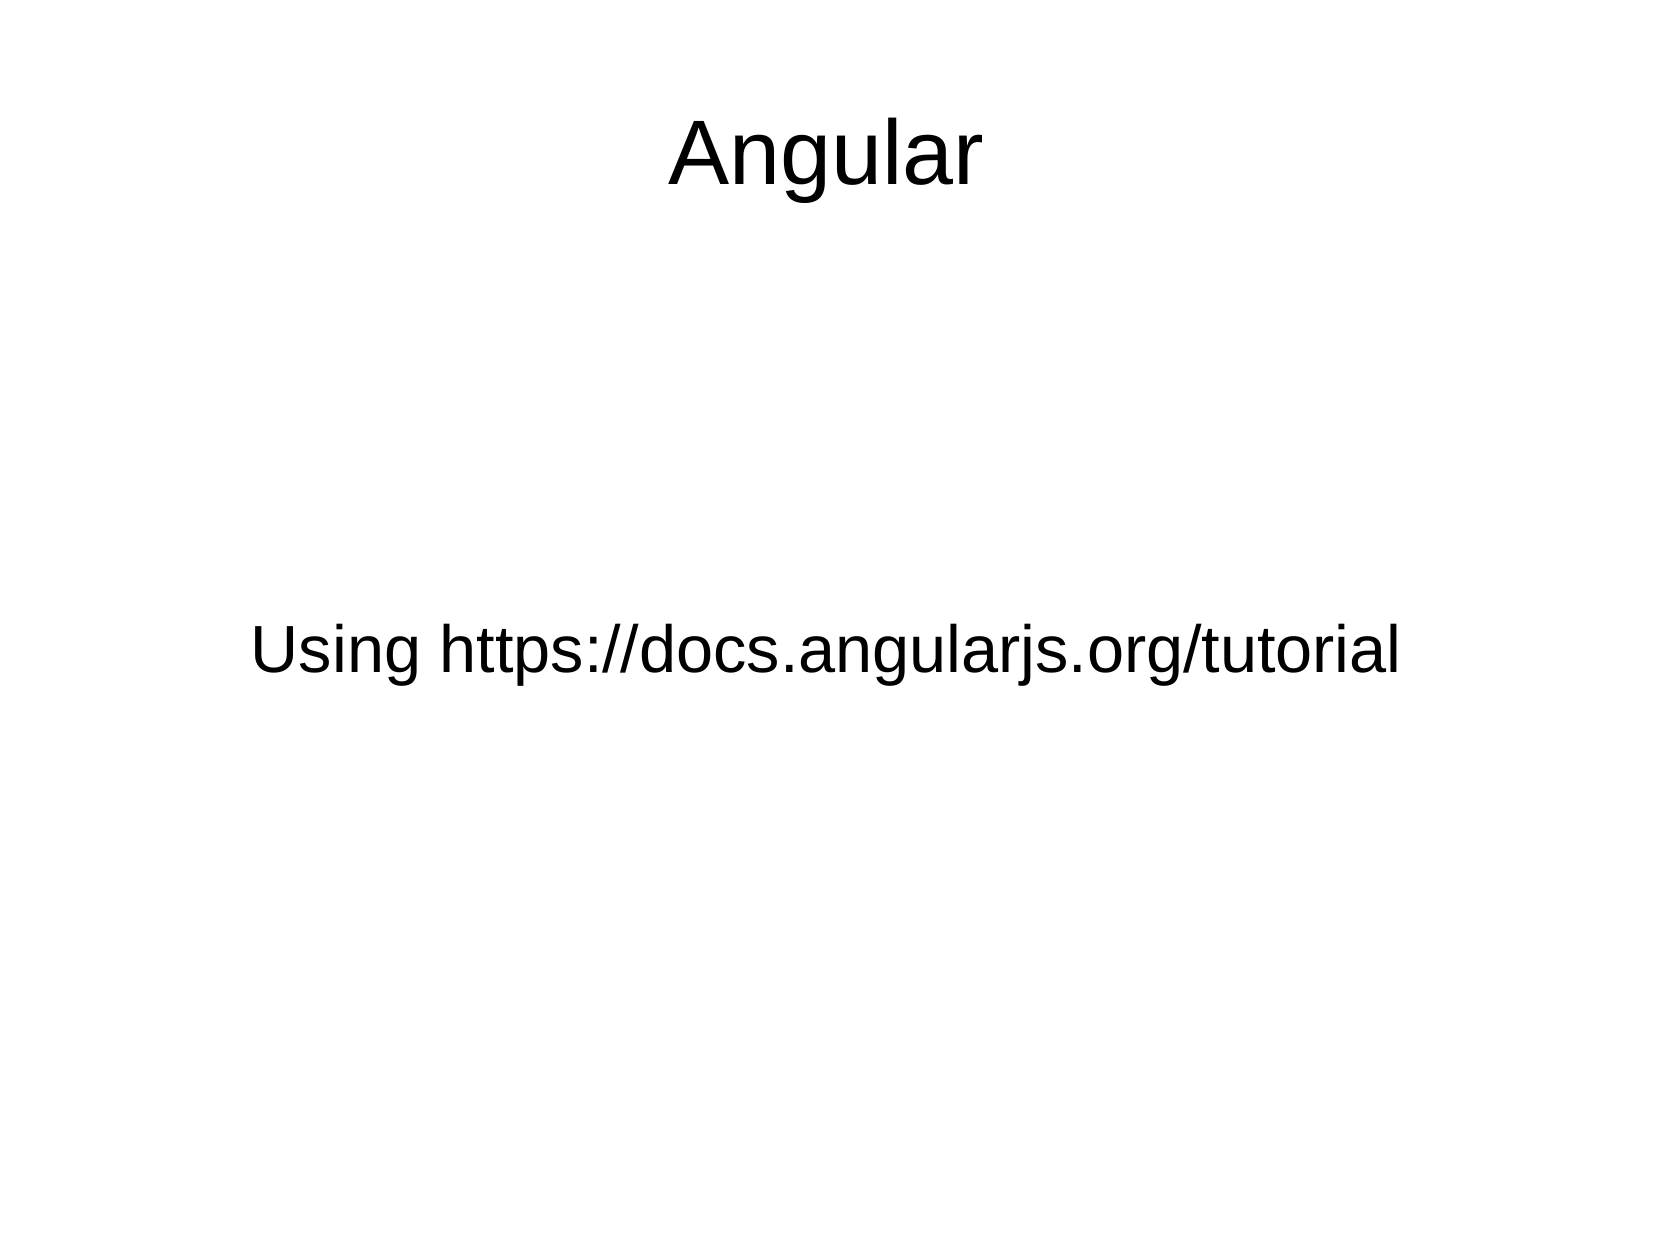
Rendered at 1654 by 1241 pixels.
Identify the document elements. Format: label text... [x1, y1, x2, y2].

subtitle Using https://docs.angularjs.org/tutorial [82, 290, 1571, 1010]
title Angular [82, 49, 1571, 257]
